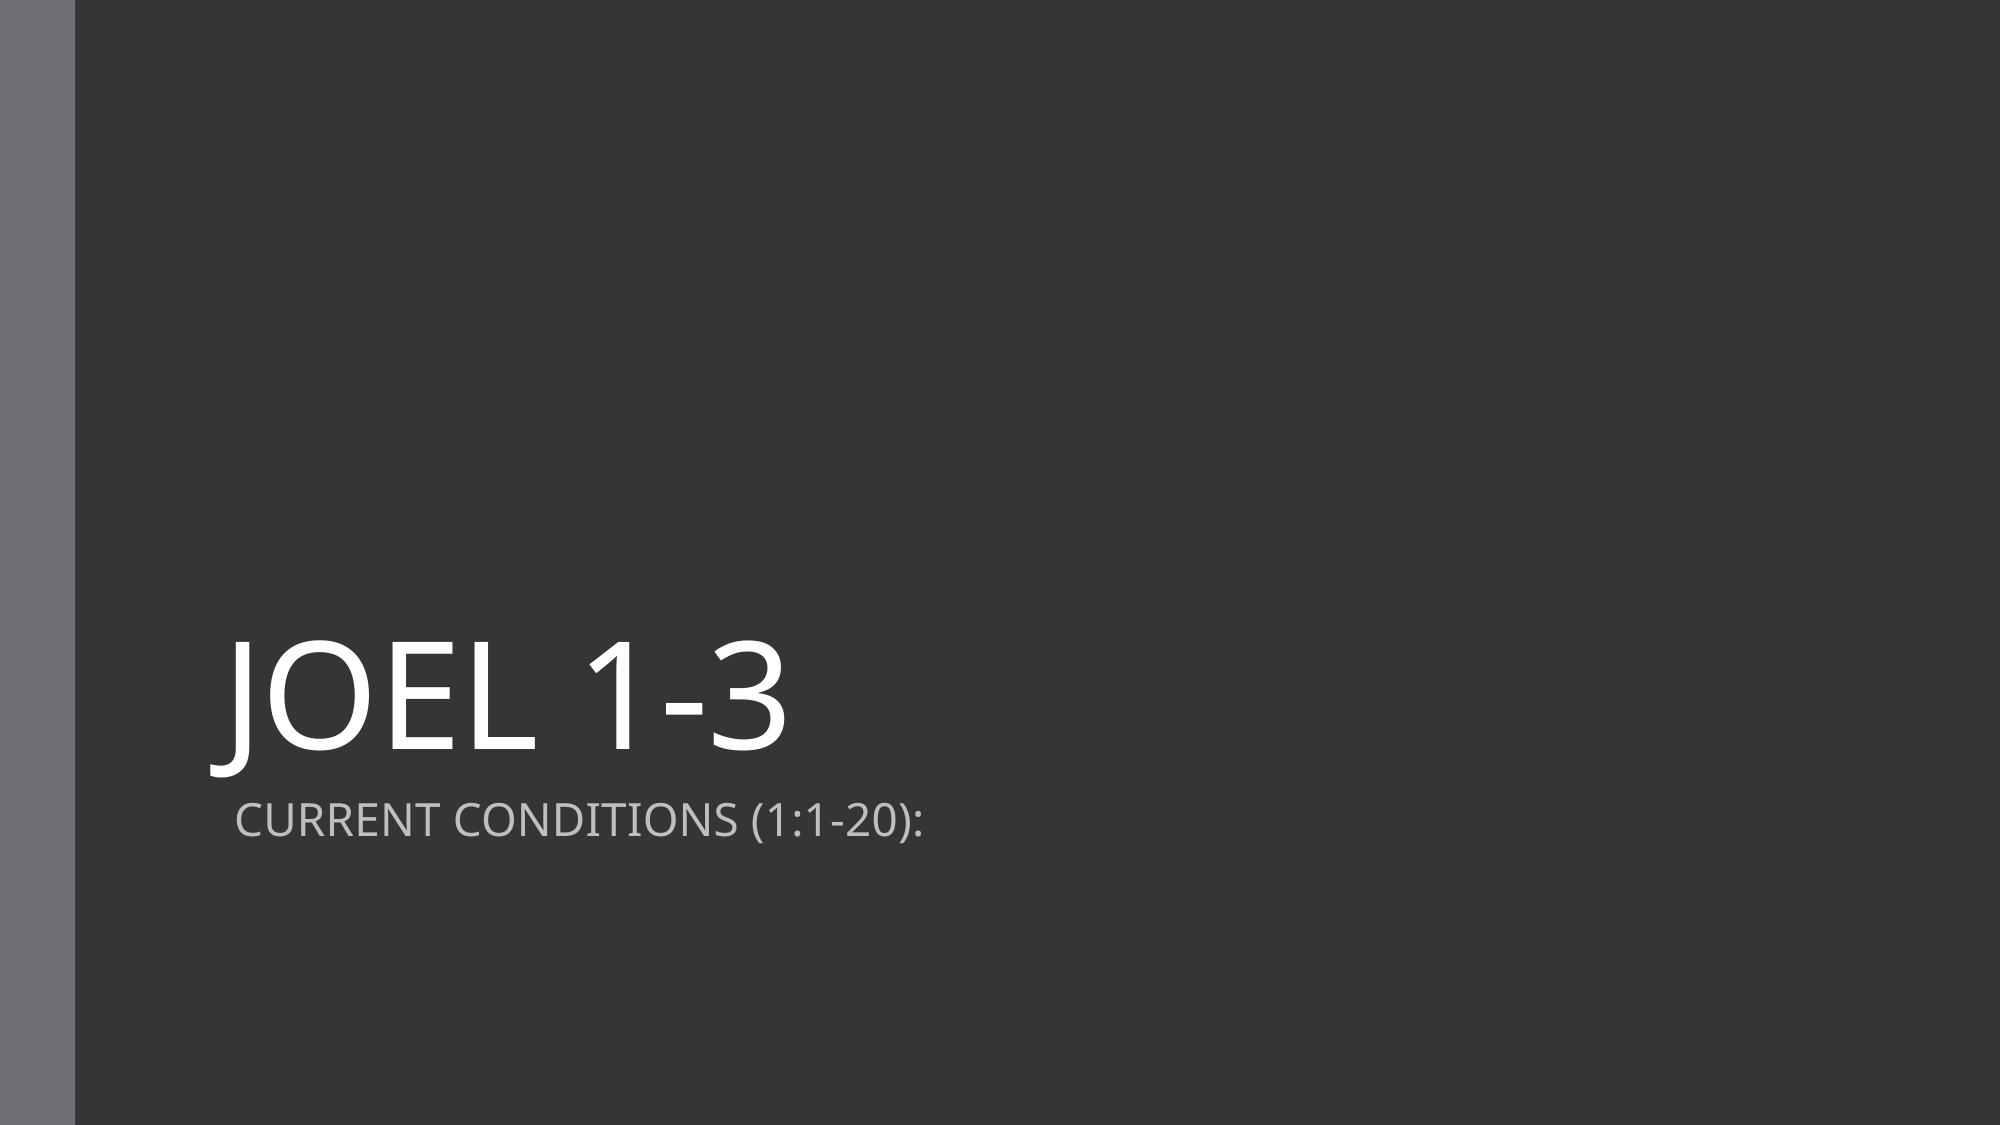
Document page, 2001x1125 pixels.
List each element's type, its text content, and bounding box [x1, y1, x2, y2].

title JOEL 1-3 [206, 124, 1752, 787]
subtitle CURRENT CONDITIONS (1:1-20): [206, 787, 1752, 1066]
